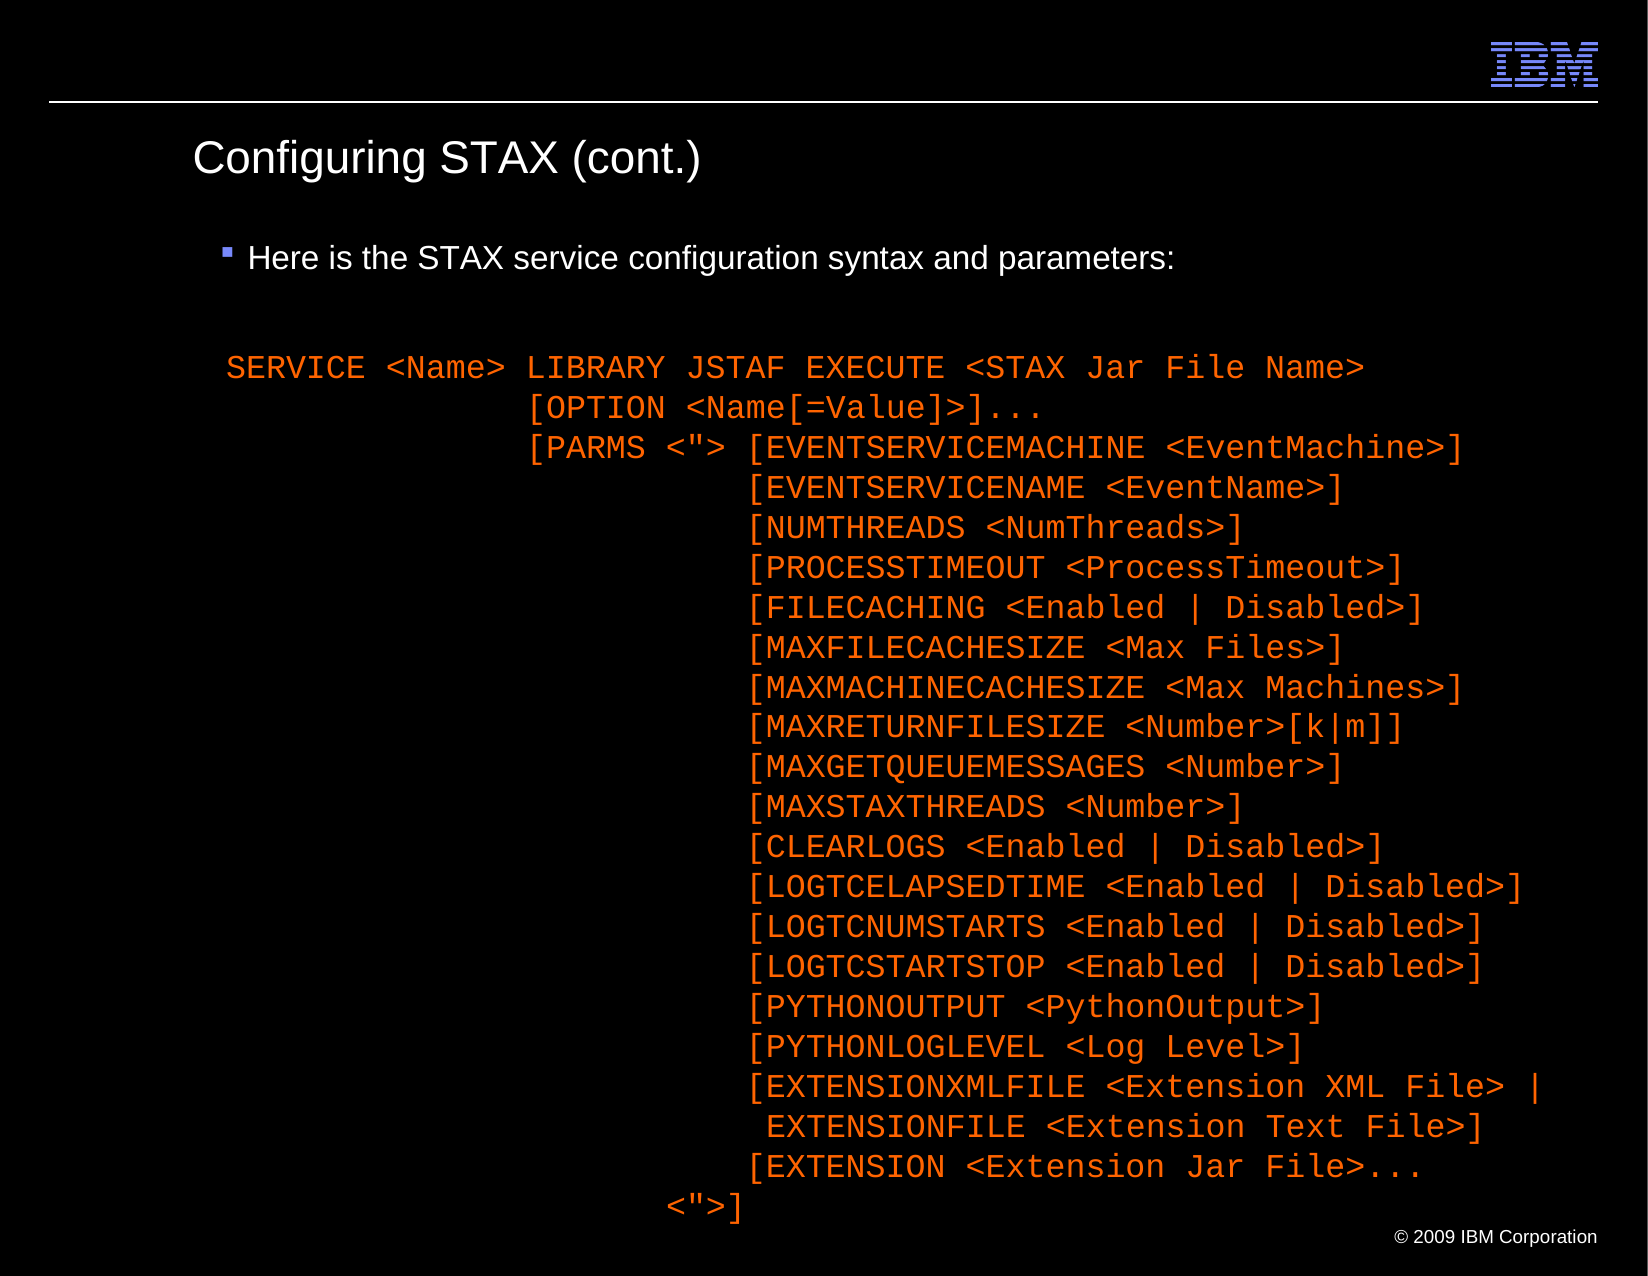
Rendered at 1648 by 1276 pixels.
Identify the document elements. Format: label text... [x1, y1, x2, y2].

picture [1491, 42, 1598, 87]
text_box SERVICE <Name> LIBRARY JSTAF EXECUTE <STAX Jar File Name> [OPTION <Name[=Value]>]... [PARMS <"> [EVENTSERVICEMACHINE <EventMachine>] [EVENTSERVICENAME <EventName>] [NUMTHREADS <NumThreads>] [PROCESSTIMEOUT <ProcessTimeout>] [FILECACHING <Enabled | Disabled>] [MAXFILECACHESIZE <Max Files>] [MAXMACHINECACHESIZE <Max Machines>] [MAXRETURNFILESIZE <Number>[k|m]] [MAXGETQUEUEMESSAGES <Number>] [MAXSTAXTHREADS <Number>] [CLEARLOGS <Enabled | Disabled>] [LOGTCELAPSEDTIME <Enabled | Disabled>] [LOGTCNUMSTARTS <Enabled | Disabled>] [LOGTCSTARTSTOP <Enabled | Disabled>] [PYTHONOUTPUT <PythonOutput>] [PYTHONLOGLEVEL <Log Level>] [EXTENSIONXMLFILE <Extension XML File> | EXTENSIONFILE <Extension Text File>] [EXTENSION <Extension Jar File>... <">] [211, 337, 1587, 1232]
title Configuring STAX (cont.) [175, 125, 1648, 219]
text_box Here is the STAX service configuration syntax and parameters: [219, 236, 1570, 323]
